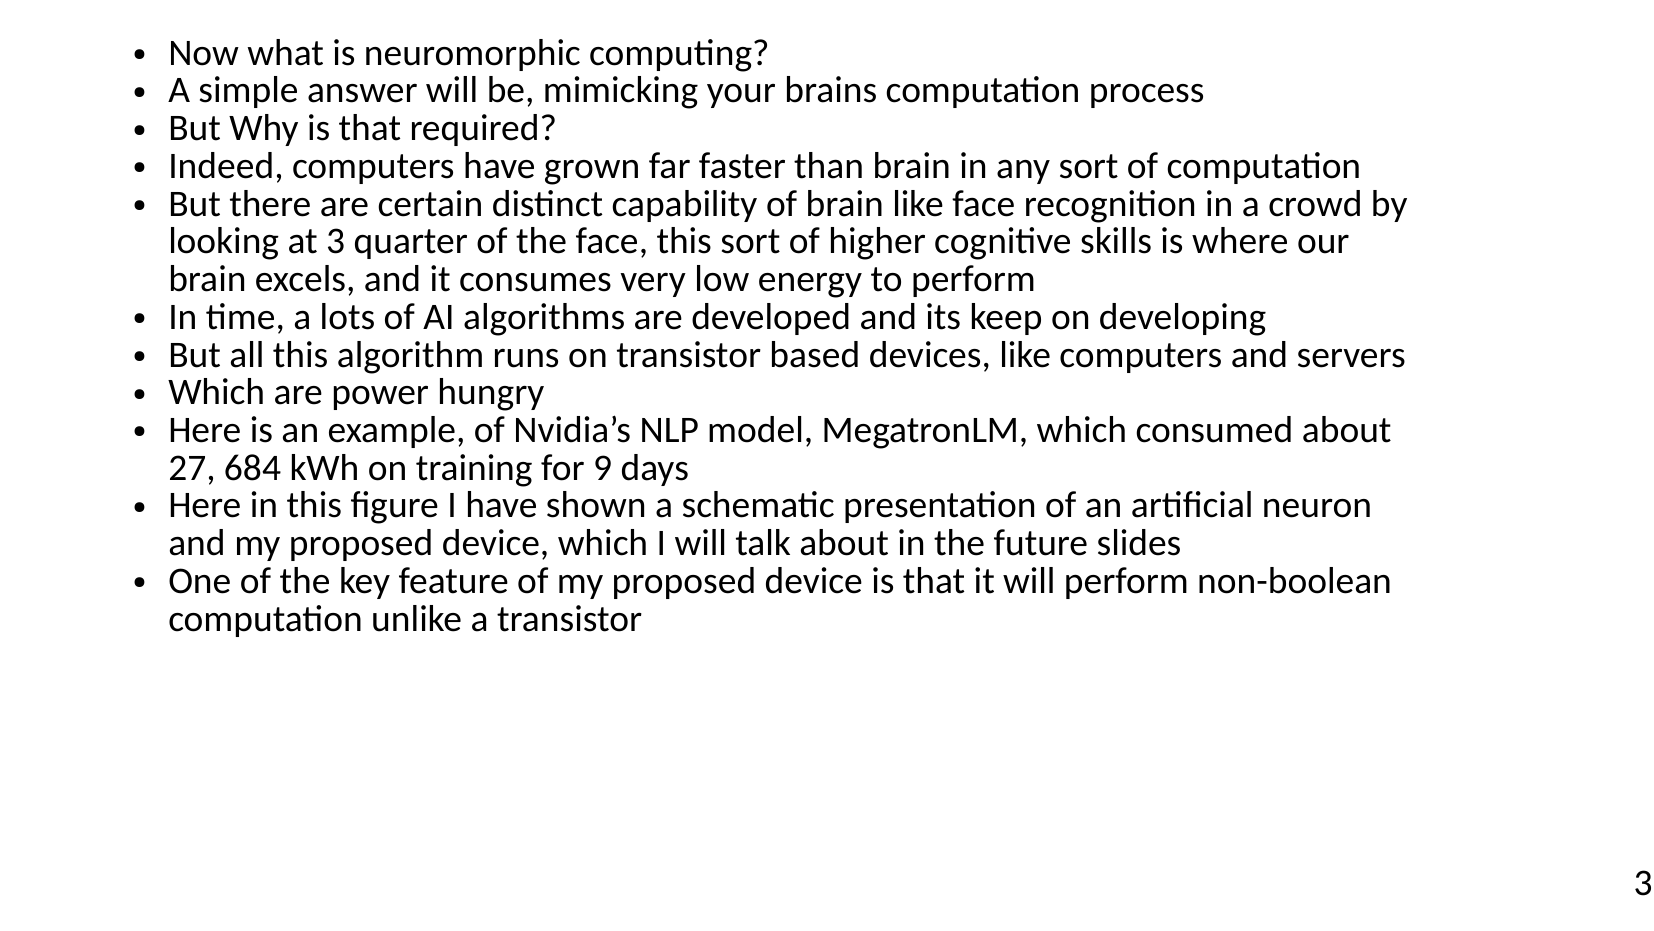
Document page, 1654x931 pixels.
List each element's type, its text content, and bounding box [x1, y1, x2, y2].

text_box <number> [1479, 860, 1654, 931]
text_box Now what is neuromorphic computing? A simple answer will be, mimicking your brains computation process But Why is that required? Indeed, computers have grown far faster than brain in any sort of computation But there are certain distinct capability of brain like face recognition in a crowd by looking at 3 quarter of the face, this sort of higher cognitive skills is where our brain excels, and it consumes very low energy to perform In time, a lots of AI algorithms are developed and its keep on developing But all this algorithm runs on transistor based devices, like computers and servers Which are power hungry Here is an example, of Nvidia’s NLP model, MegatronLM, which consumed about 27, 684 kWh on training for 9 days Here in this figure I have shown a schematic presentation of an artificial neuron and my proposed device, which I will talk about in the future slides One of the key feature of my proposed device is that it will perform non-boolean computation unlike a transistor [118, 29, 1447, 649]
